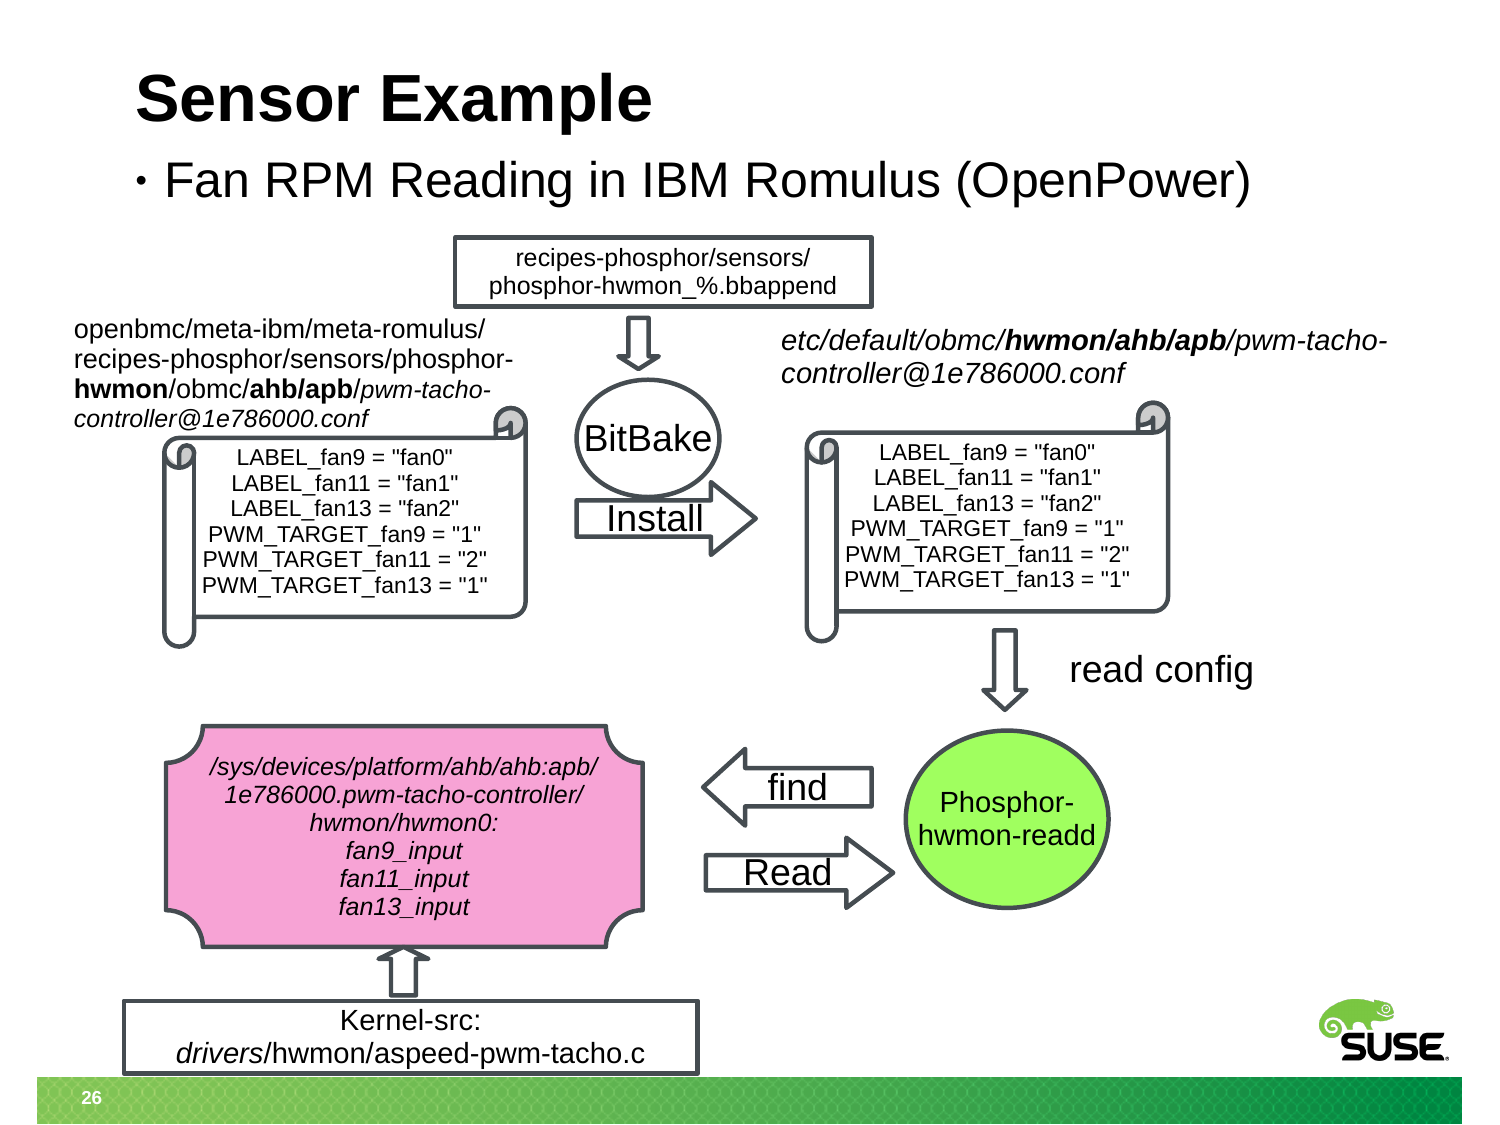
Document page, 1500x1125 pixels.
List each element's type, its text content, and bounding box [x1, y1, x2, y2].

text_box recipes-phosphor/sensors/ phosphor-hwmon_%.bbappend [455, 237, 872, 307]
picture [37, 1077, 1462, 1124]
text_box find [703, 748, 872, 826]
list Fan RPM Reading in IBM Romulus (OpenPower) [135, 152, 1372, 895]
text_box Read [705, 837, 894, 908]
text_box etc/default/obmc/hwmon/ahb/apb/pwm-tacho-controller@1e786000.conf [766, 316, 1454, 403]
text_box read config [1054, 641, 1316, 699]
text_box LABEL_fan9 = "fan0" LABEL_fan11 = "fan1" LABEL_fan13 = "fan2" PWM_TARGET_fan9 = "1" PWM_TARGET_fan11 = "2" PWM_TARGET_fan13 = "1" [164, 440, 526, 617]
text_box Phosphor- hwmon-readd [905, 730, 1109, 908]
text_box BitBake [576, 379, 720, 498]
text_box LABEL_fan9 = "fan0" LABEL_fan11 = "fan1" LABEL_fan13 = "fan2" PWM_TARGET_fan9 = "1" PWM_TARGET_fan11 = "2" PWM_TARGET_fan13 = "1" [806, 450, 837, 642]
picture [1319, 999, 1449, 1061]
title Sensor Example [135, 17, 1372, 152]
text_box /sys/devices/platform/ahb/ahb:apb/ 1e786000.pwm-tacho-controller/ hwmon/hwmon0: fan9_input fan11_input fan13_input [166, 726, 643, 947]
text_box [378, 946, 429, 996]
text_box [618, 317, 659, 370]
text_box Install [576, 482, 756, 555]
text_box Kernel-src: drivers/hwmon/aspeed-pwm-tacho.c [123, 1000, 698, 1074]
text_box openbmc/meta-ibm/meta-romulus/ recipes-phosphor/sensors/phosphor-hwmon/obmc/ahb/apb/pwm-tacho-controller@1e786000.conf [59, 306, 604, 440]
text_box LABEL_fan9 = "fan0" LABEL_fan11 = "fan1" LABEL_fan13 = "fan2" PWM_TARGET_fan9 = "1" PWM_TARGET_fan11 = "2" PWM_TARGET_fan13 = "1" [806, 419, 1169, 612]
text_box [983, 630, 1027, 710]
text_box LABEL_fan9 = "fan0" LABEL_fan11 = "fan1" LABEL_fan13 = "fan2" PWM_TARGET_fan9 = "1" PWM_TARGET_fan11 = "2" PWM_TARGET_fan13 = "1" [164, 458, 195, 647]
